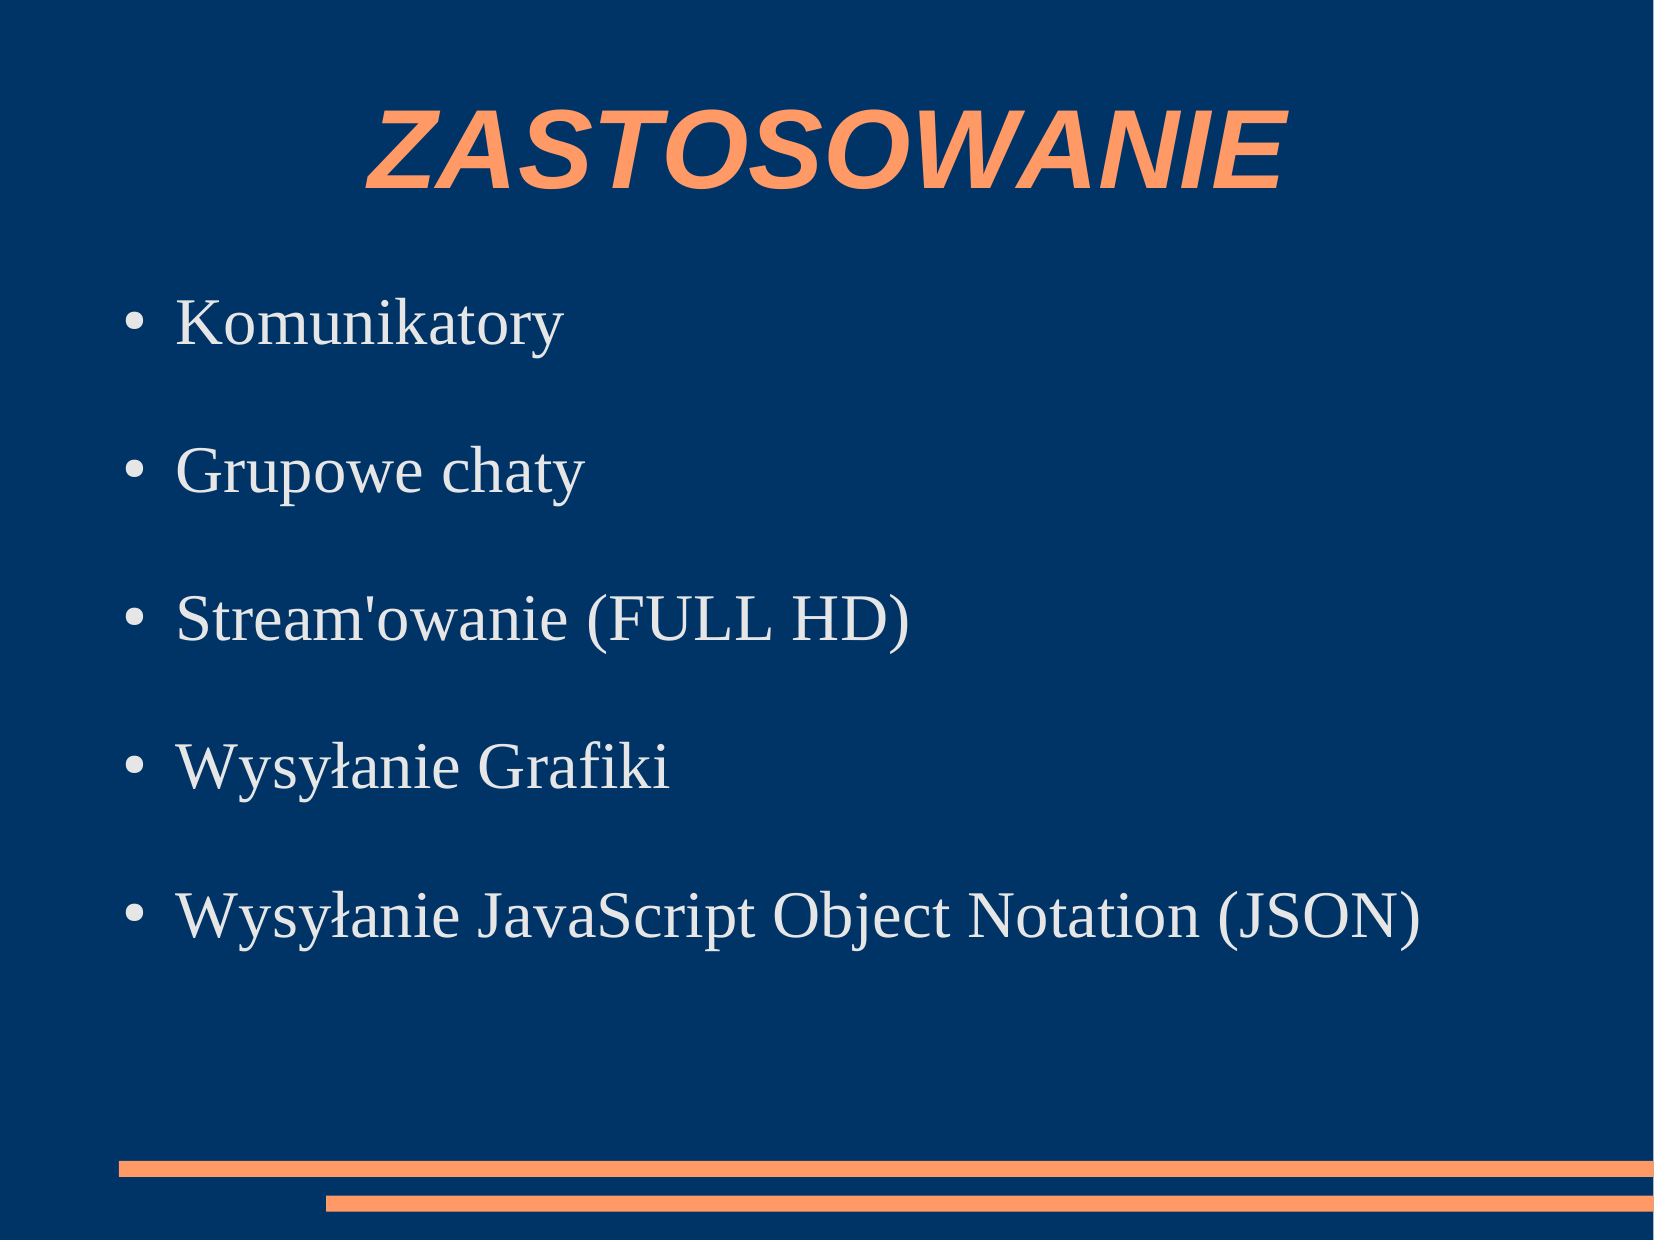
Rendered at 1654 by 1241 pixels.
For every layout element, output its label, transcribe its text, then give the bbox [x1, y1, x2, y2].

list Komunikatory Grupowe chaty Stream'owanie (FULL HD) Wysyłanie Grafiki Wysyłanie JavaScript Object Notation (JSON) [105, 285, 1545, 1096]
title ZASTOSOWANIE [121, 46, 1534, 254]
